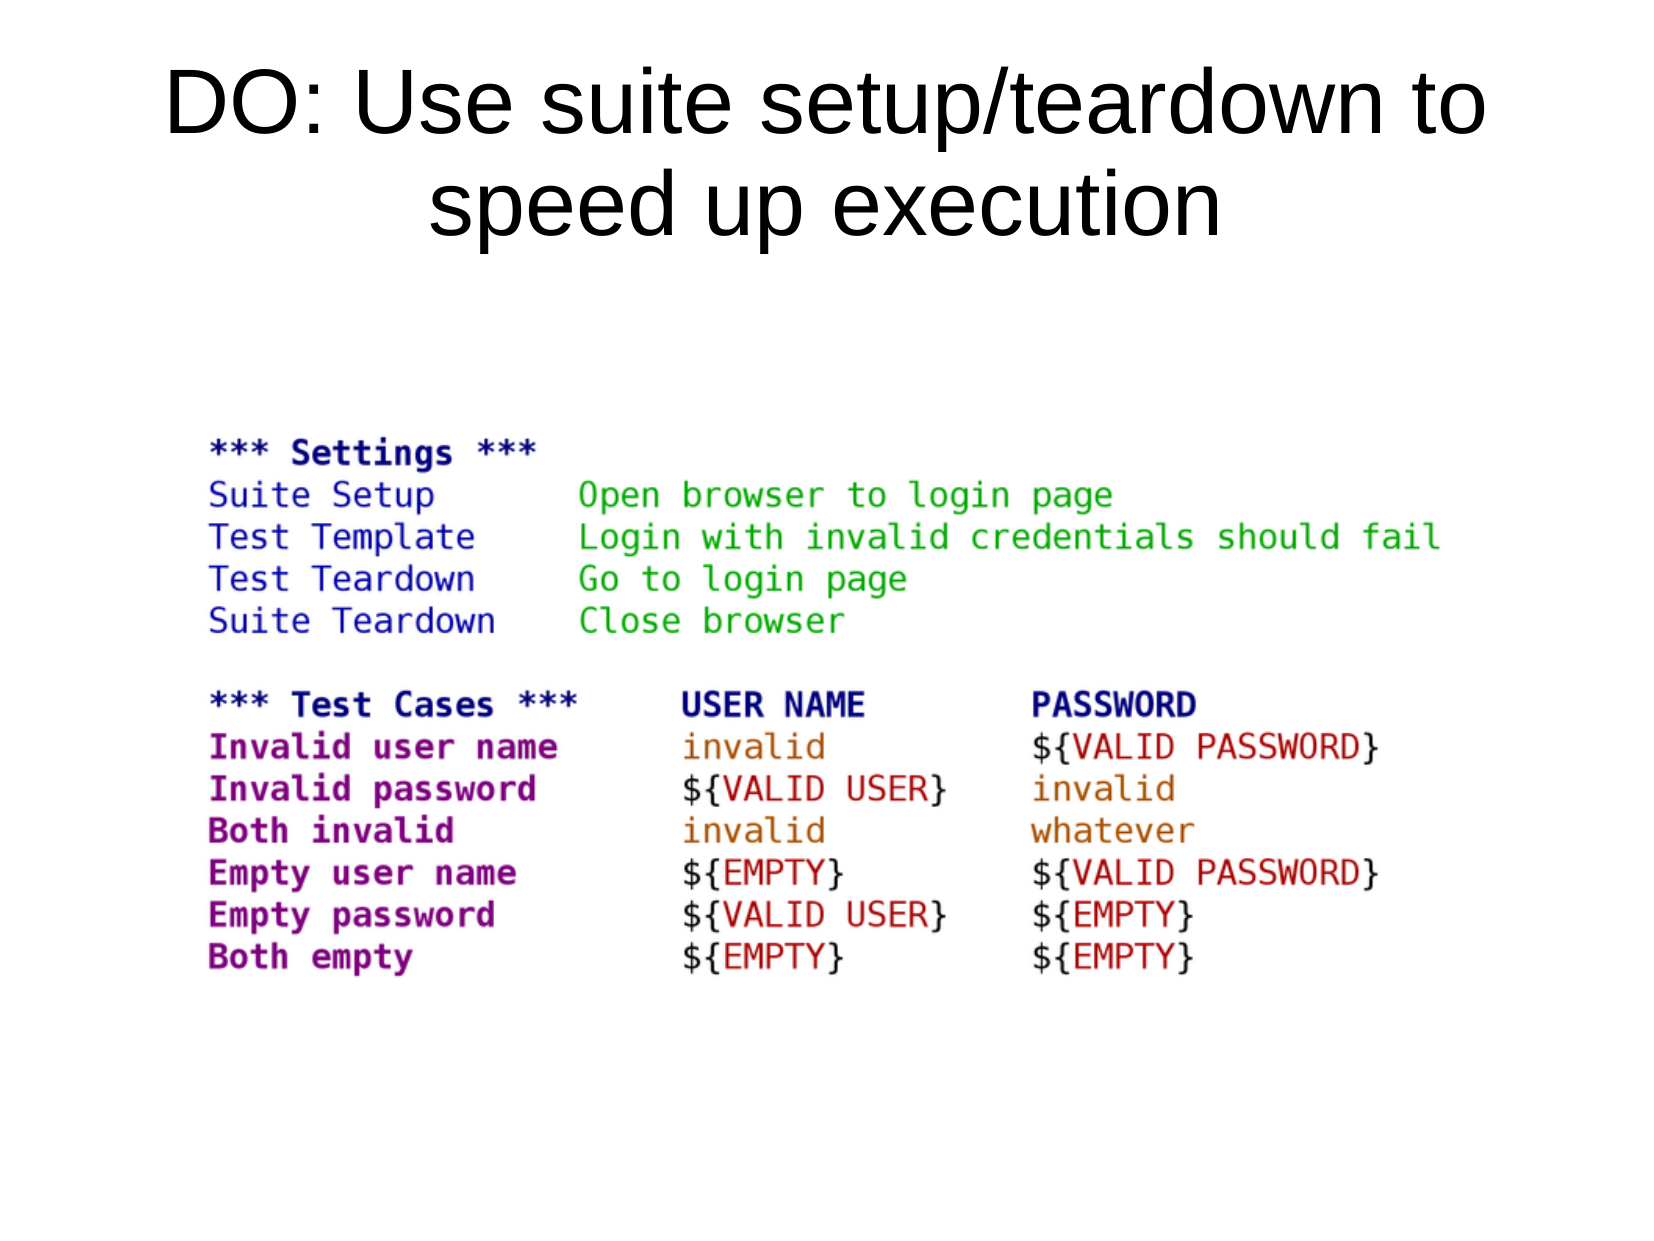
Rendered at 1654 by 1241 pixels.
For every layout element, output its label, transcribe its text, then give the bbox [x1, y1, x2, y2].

title DO: Use suite setup/teardown to speed up execution [82, 49, 1571, 257]
picture [200, 425, 1451, 987]
